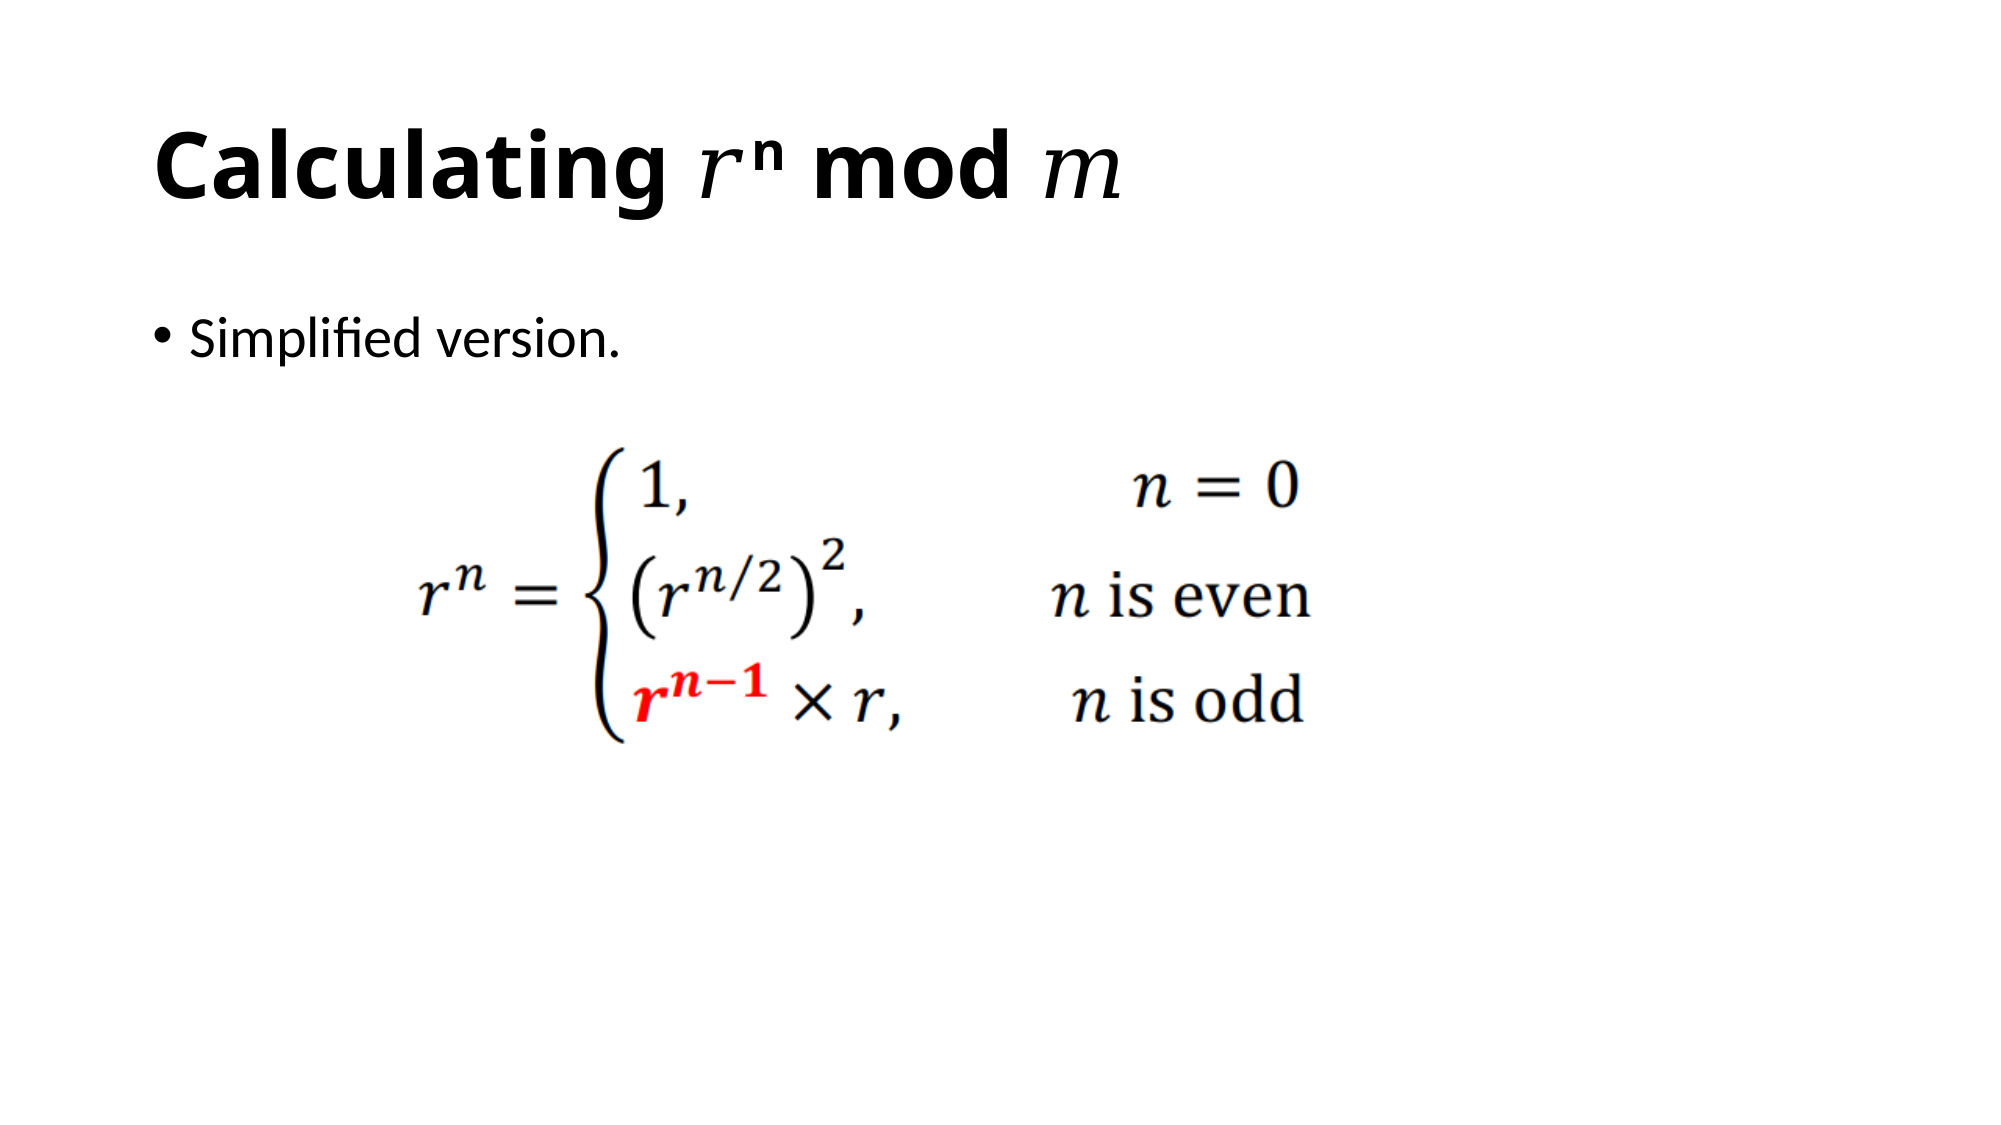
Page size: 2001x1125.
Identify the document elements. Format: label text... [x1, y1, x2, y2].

picture [325, 443, 1449, 769]
text_box Simplified version. [137, 299, 1863, 1014]
text_box Calculating 𝑟n mod 𝑚 [137, 59, 1863, 278]
